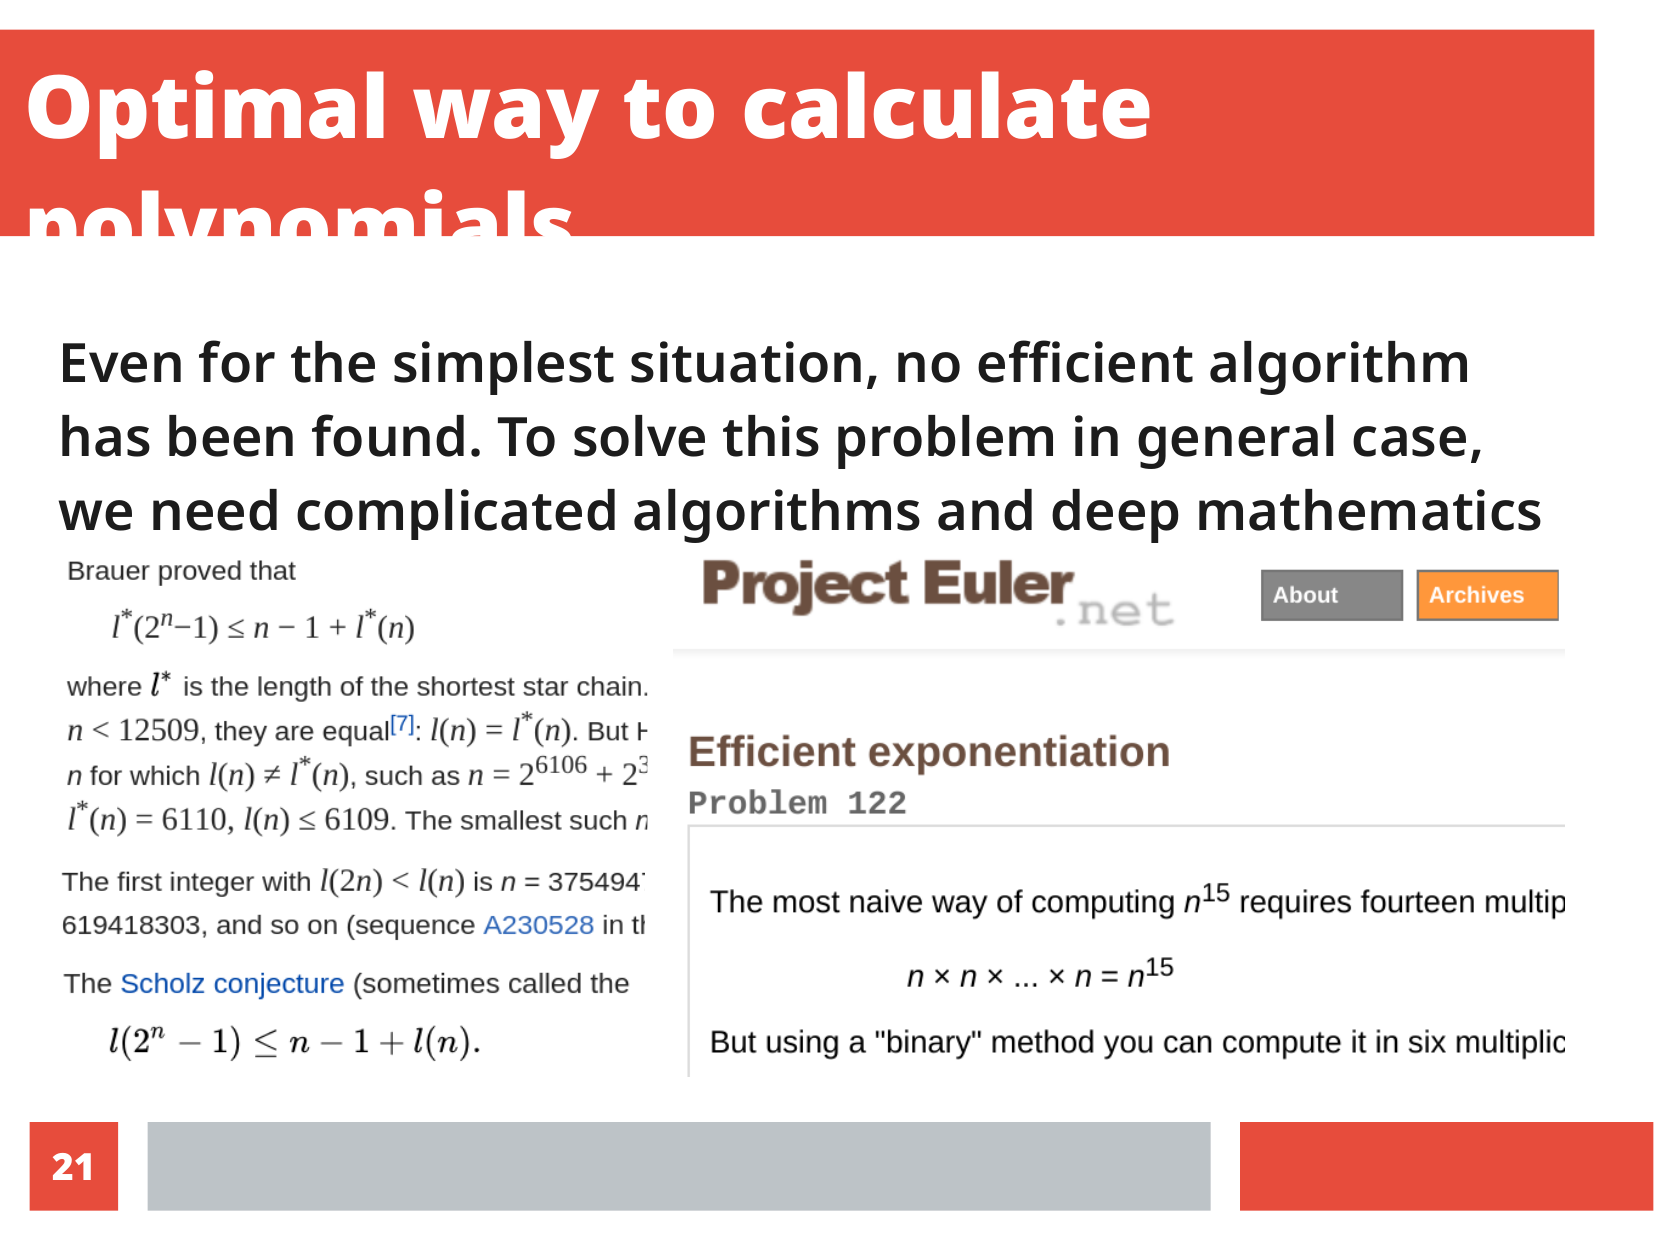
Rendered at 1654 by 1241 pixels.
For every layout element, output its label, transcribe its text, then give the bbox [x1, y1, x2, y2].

title Optimal way to calculate polynomials [24, 45, 1561, 193]
list Even for the simplest situation, no efficient algorithm has been found. To solve this problem in general case, we need complicated algorithms and deep mathematics theories. [59, 324, 1565, 1093]
picture [45, 861, 645, 1085]
picture [59, 540, 648, 843]
picture [673, 554, 1565, 1077]
